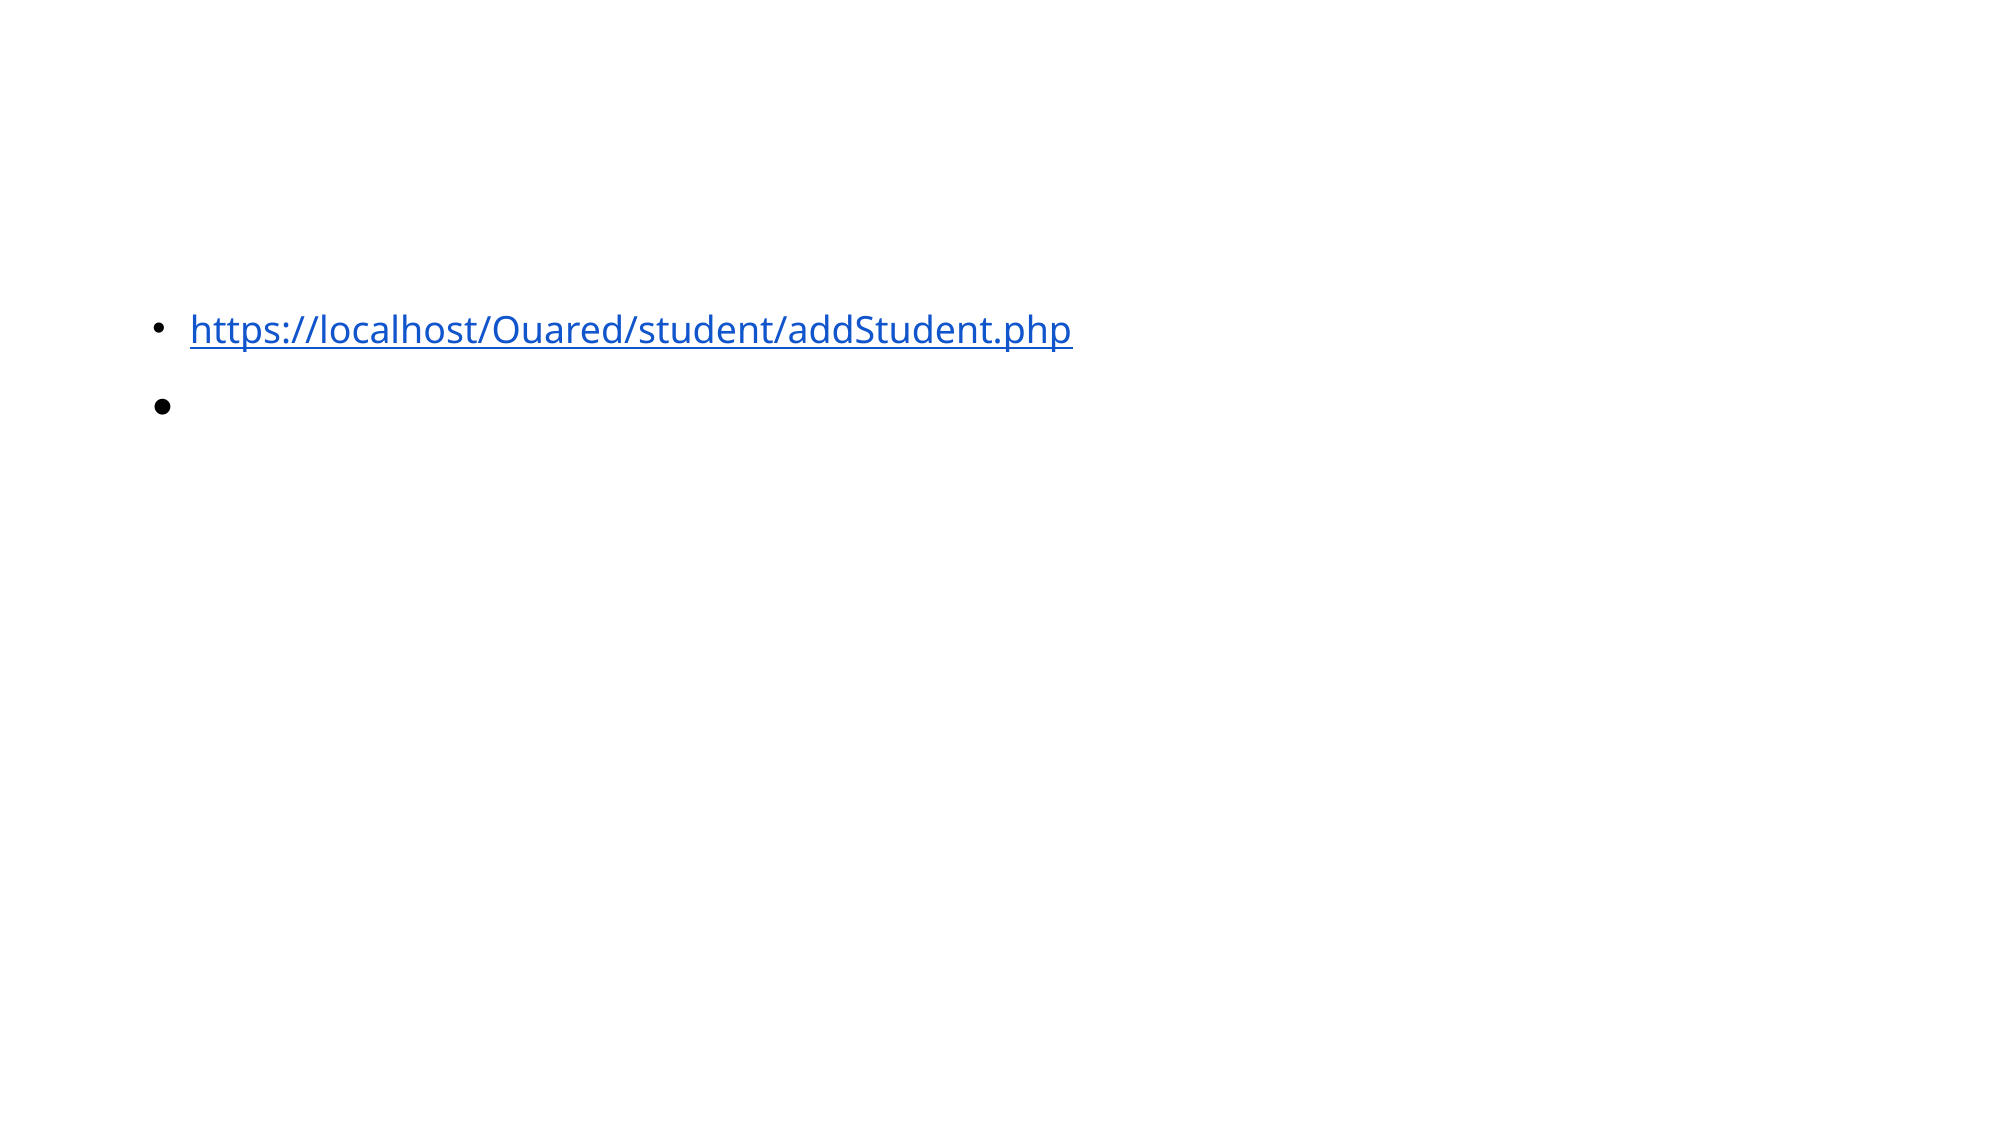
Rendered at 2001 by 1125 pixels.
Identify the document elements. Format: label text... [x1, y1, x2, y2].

list https://localhost/Ouared/student/addStudent.php [137, 299, 1863, 1014]
